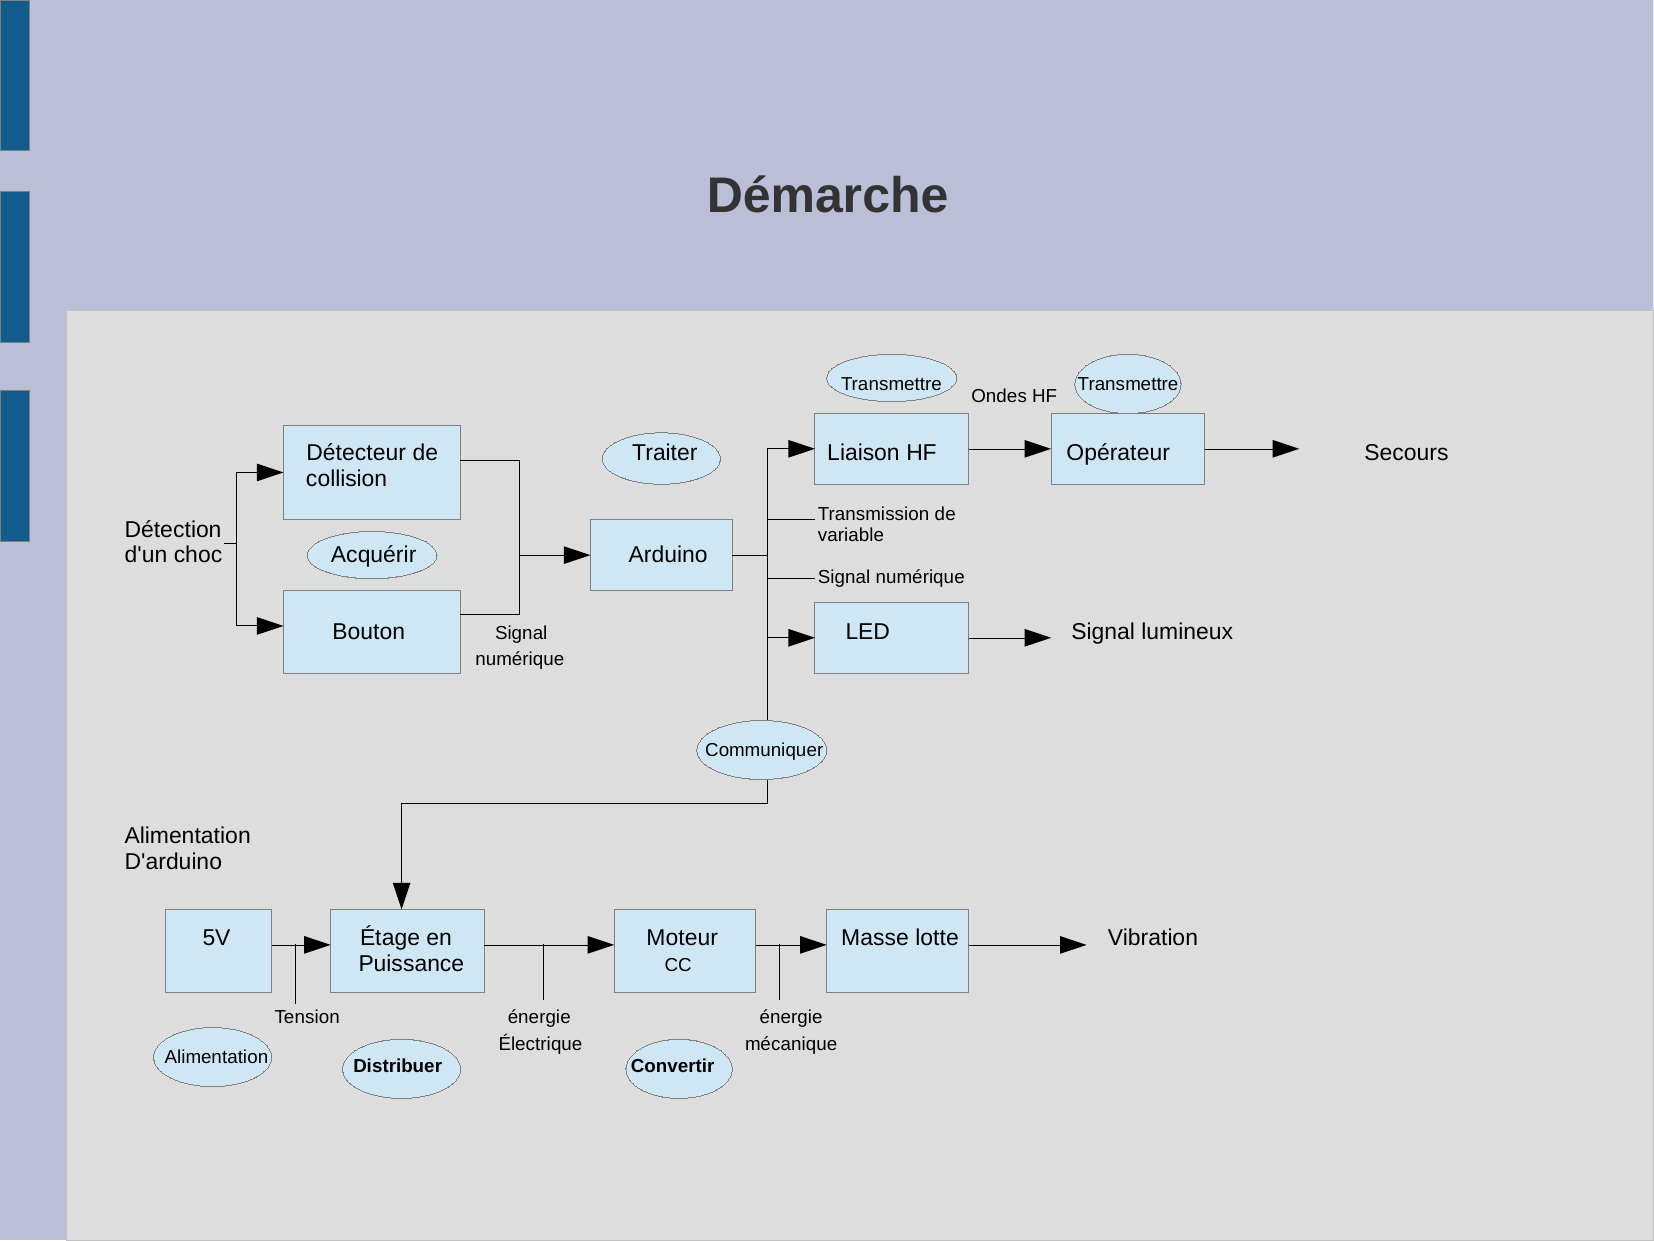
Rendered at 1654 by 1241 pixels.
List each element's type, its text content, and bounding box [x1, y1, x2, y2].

text_box Tension énergie énergie Électrique mécanique Distribuer Convertir [259, 999, 1312, 1106]
text_box [837, 354, 947, 365]
text_box Transmettre [1062, 366, 1205, 402]
text_box Alimentation [149, 1039, 284, 1075]
text_box [710, 768, 814, 780]
text_box Ondes HF [956, 377, 1117, 414]
text_box [1085, 354, 1171, 366]
text_box [710, 720, 814, 732]
text_box [165, 1075, 260, 1087]
title Démarche [121, 91, 1534, 299]
text_box Transmission de variable Signal numérique [803, 496, 1004, 595]
text_box Communiquer [690, 732, 839, 768]
text_box [165, 1027, 260, 1039]
text_box [814, 413, 969, 432]
text_box Ondes HF [1139, 402, 1205, 414]
text_box Détecteur de Traiter Liaison HF Opérateur Secours collision Détection d'un choc Acquérir Arduino Bouton Signal LED Signal lumineux numérique Alimentation D'arduino 5V Étage en Moteur Masse lotte Vibration Puissance CC [109, 432, 1595, 1134]
text_box Transmettre [826, 365, 957, 402]
text_box [1051, 402, 1205, 432]
text_box [283, 425, 461, 432]
